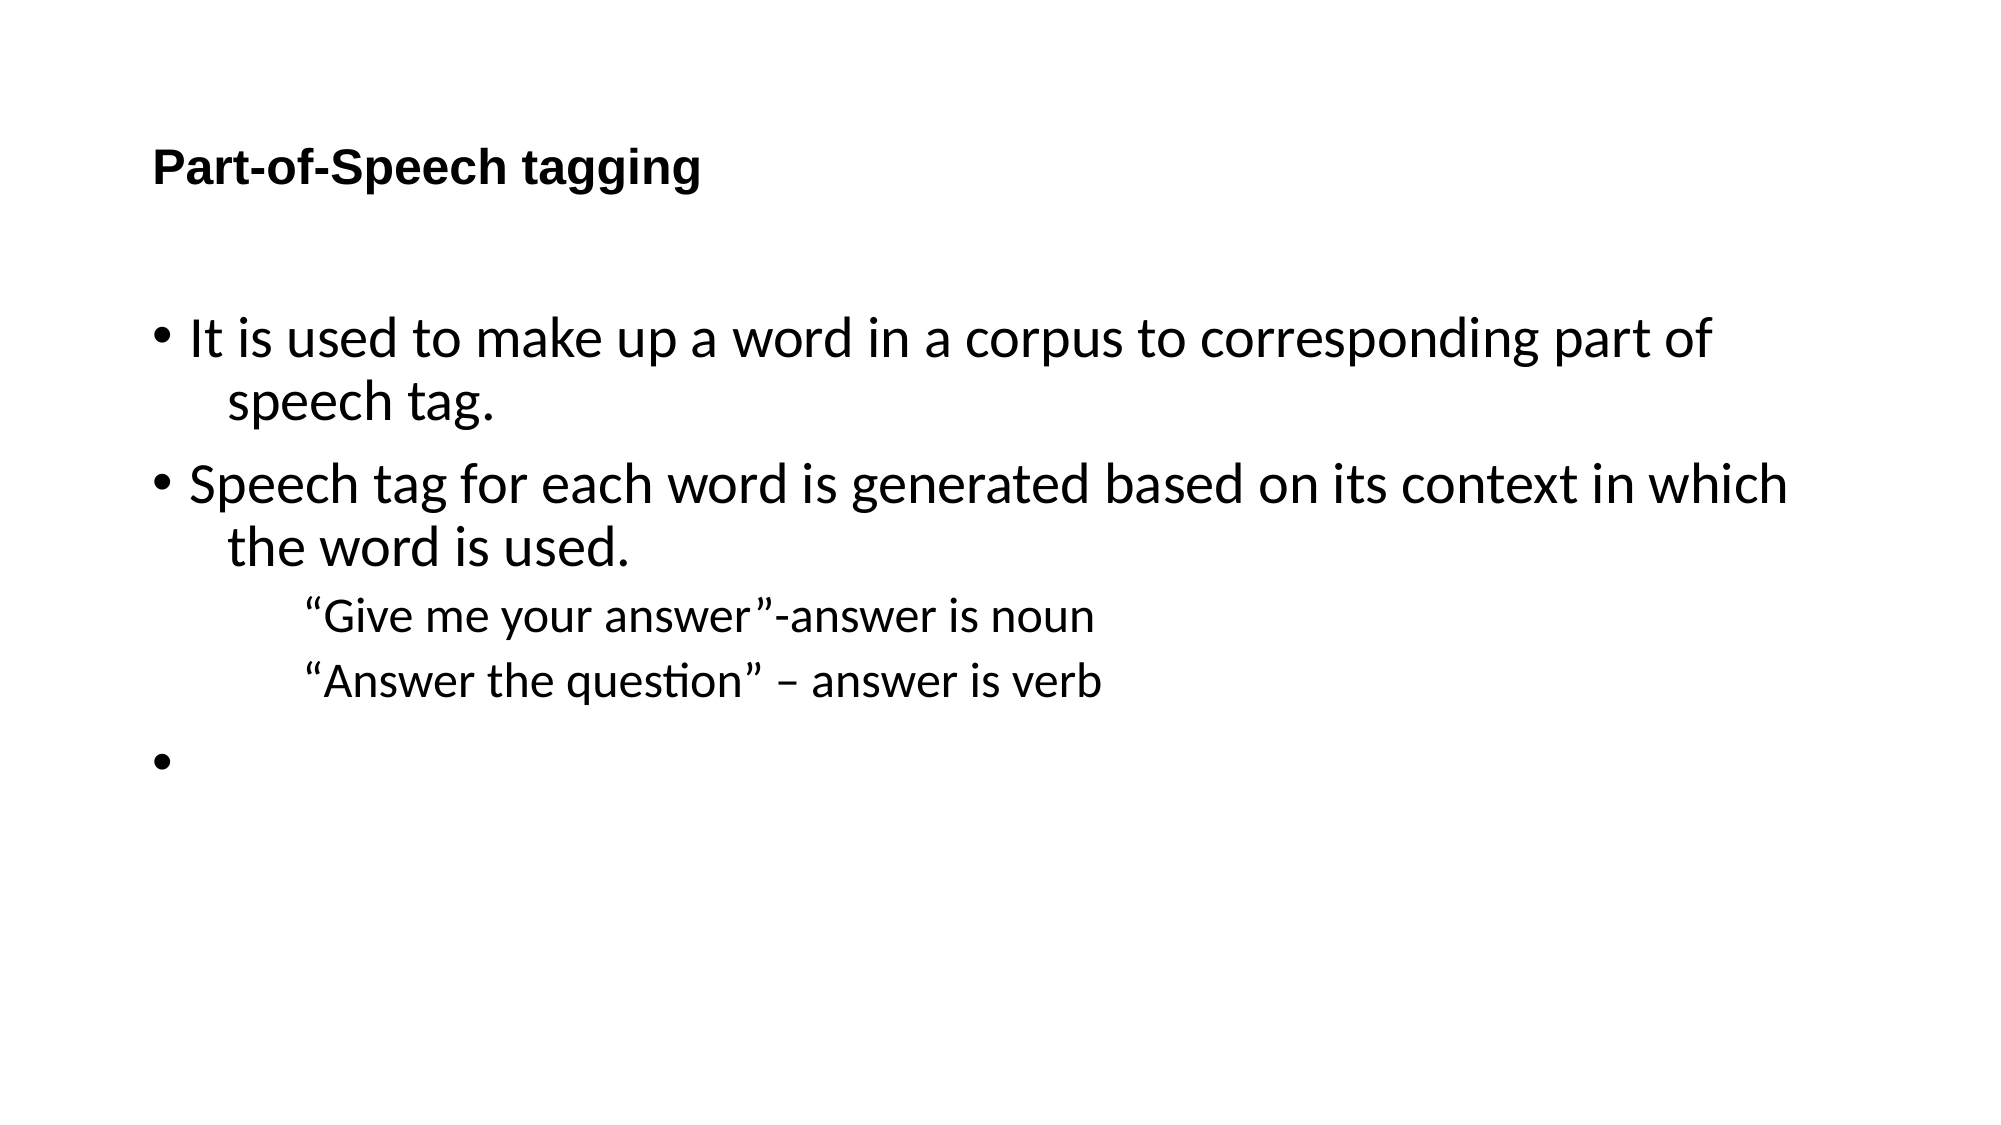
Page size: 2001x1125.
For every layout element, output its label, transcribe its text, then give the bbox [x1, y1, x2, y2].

title Part-of-Speech tagging [137, 59, 1863, 278]
list It is used to make up a word in a corpus to corresponding part of speech tag. Speech tag for each word is generated based on its context in which the word is used. “Give me your answer”-answer is noun “Answer the question” – answer is verb [137, 299, 1863, 1014]
